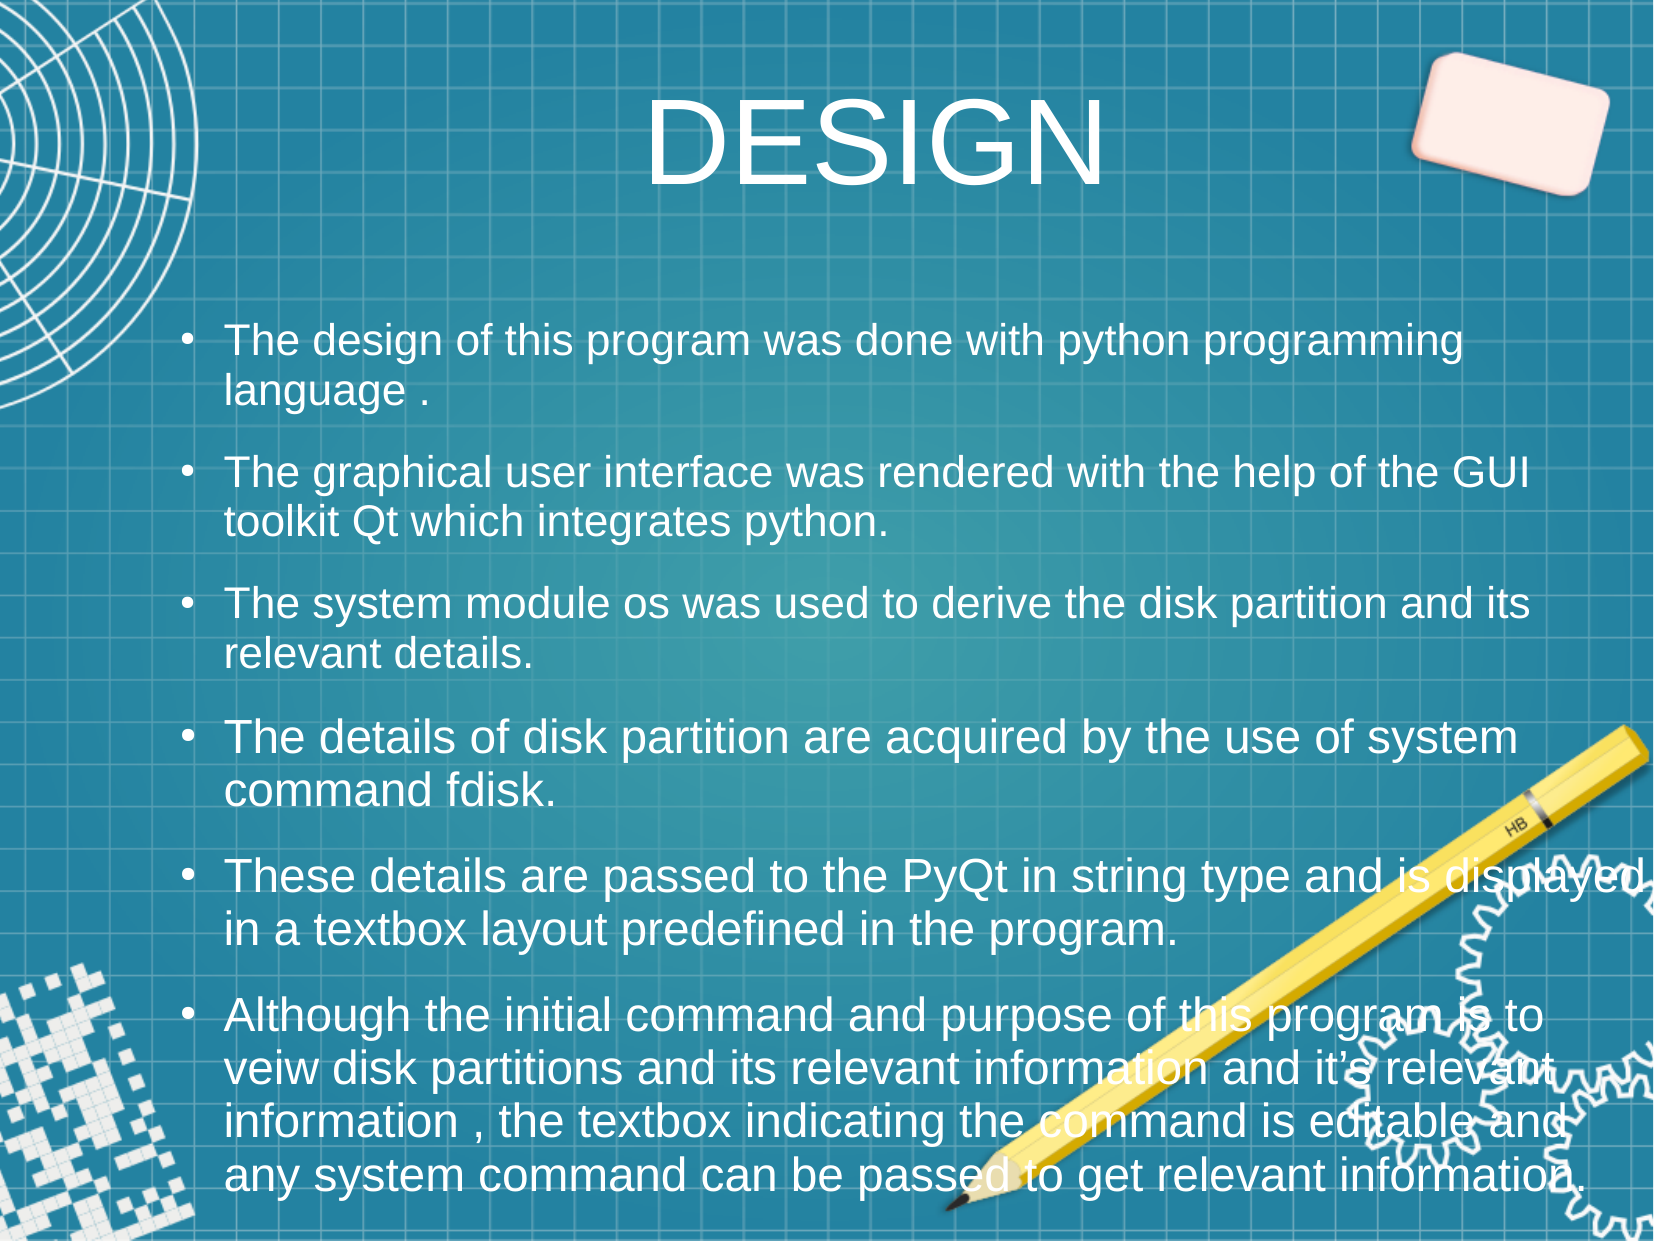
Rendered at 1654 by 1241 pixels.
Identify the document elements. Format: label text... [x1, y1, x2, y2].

list The design of this program was done with python programming language . The graphical user interface was rendered with the help of the GUI toolkit Qt which integrates python. The system module os was used to derive the disk partition and its relevant details. The details of disk partition are acquired by the use of system command fdisk. These details are passed to the PyQt in string type and is displayed in a textbox layout predefined in the program. Although the initial command and purpose of this program is to veiw disk partitions and its relevant information and it’s relevant information , the textbox indicating the command is editable and any system command can be passed to get relevant information. [165, 315, 1653, 1203]
picture [0, 0, 1654, 1241]
title DESIGN [132, 0, 1621, 284]
